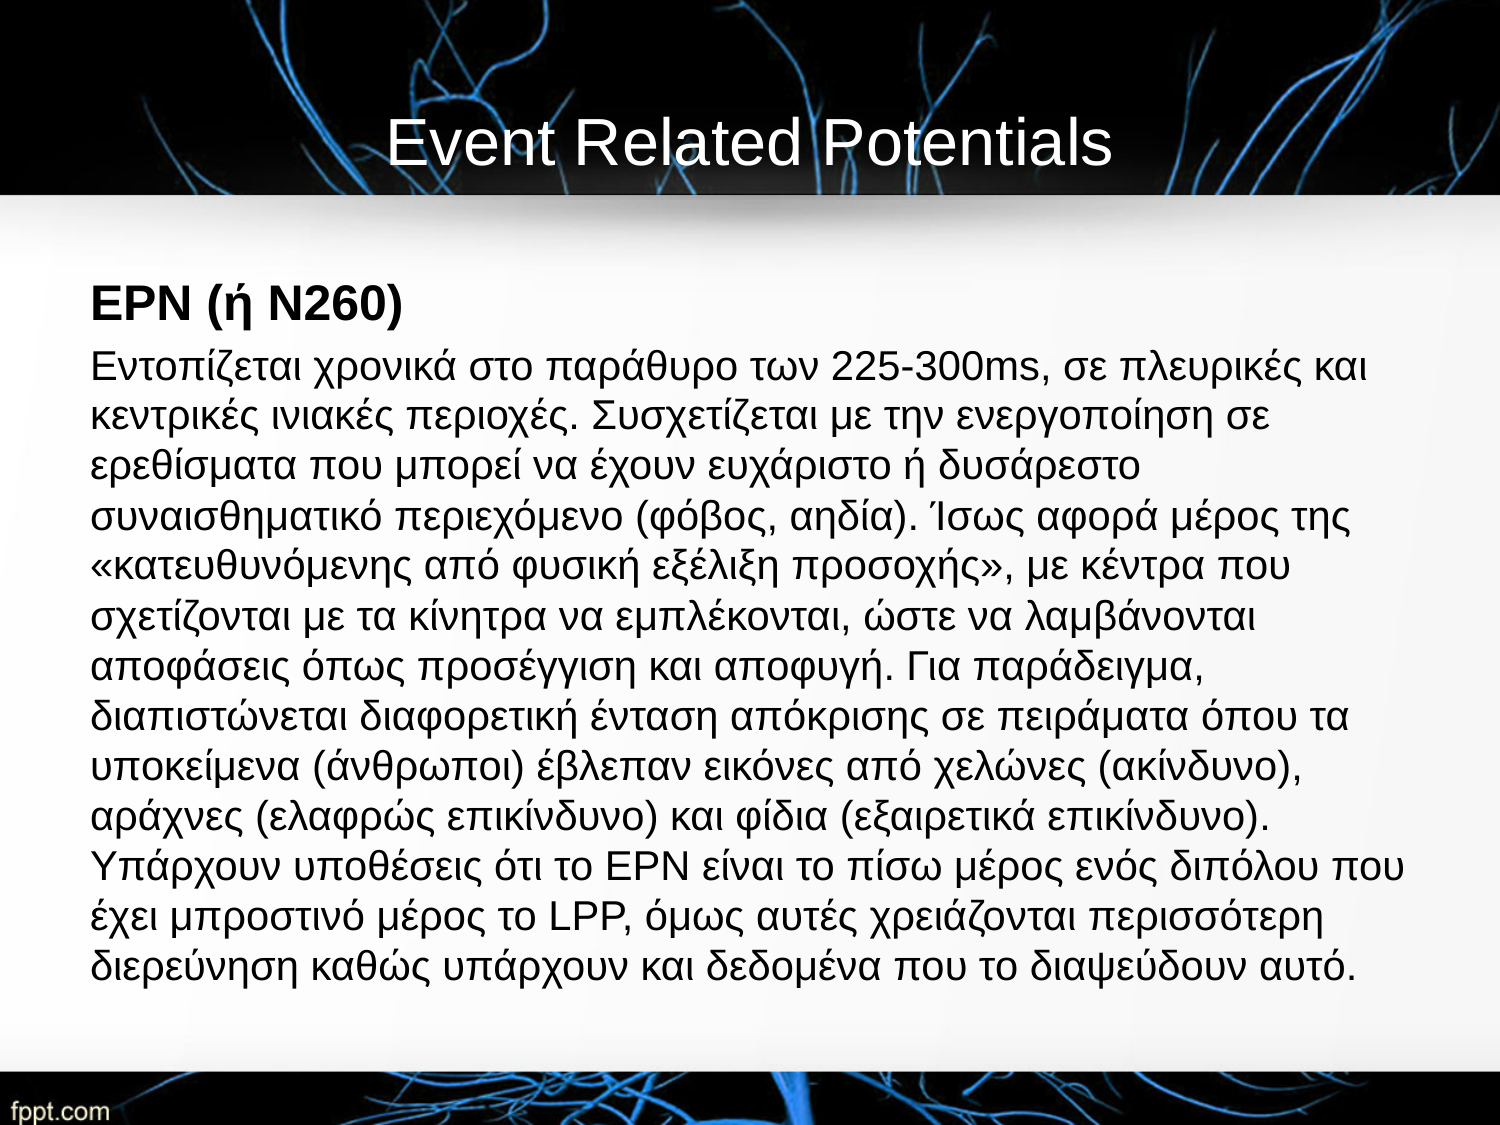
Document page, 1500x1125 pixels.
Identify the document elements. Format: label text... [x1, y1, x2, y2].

list EPN (ή N260) Εντοπίζεται χρονικά στο παράθυρο των 225-300ms, σε πλευρικές και κεντρικές ινιακές περιοχές. Συσχετίζεται με την ενεργοποίηση σε ερεθίσματα που μπορεί να έχουν ευχάριστο ή δυσάρεστο συναισθηματικό περιεχόμενο (φόβος, αηδία). Ίσως αφορά μέρος της «κατευθυνόμενης από φυσική εξέλιξη προσοχής», με κέντρα που σχετίζονται με τα κίνητρα να εμπλέκονται, ώστε να λαμβάνονται αποφάσεις όπως προσέγγιση και αποφυγή. Για παράδειγμα, διαπιστώνεται διαφορετική ένταση απόκρισης σε πειράματα όπου τα υποκείμενα (άνθρωποι) έβλεπαν εικόνες από χελώνες (ακίνδυνο), αράχνες (ελαφρώς επικίνδυνο) και φίδια (εξαιρετικά επικίνδυνο). Υπάρχουν υποθέσεις ότι το EPN είναι το πίσω μέρος ενός διπόλου που έχει μπροστινό μέρος το LPP, όμως αυτές χρειάζονται περισσότερη διερεύνηση καθώς υπάρχουν και δεδομένα που το διαψεύδουν αυτό. [75, 262, 1425, 1005]
picture [0, 0, 1500, 1125]
title Event Related Potentials [75, 45, 1425, 233]
